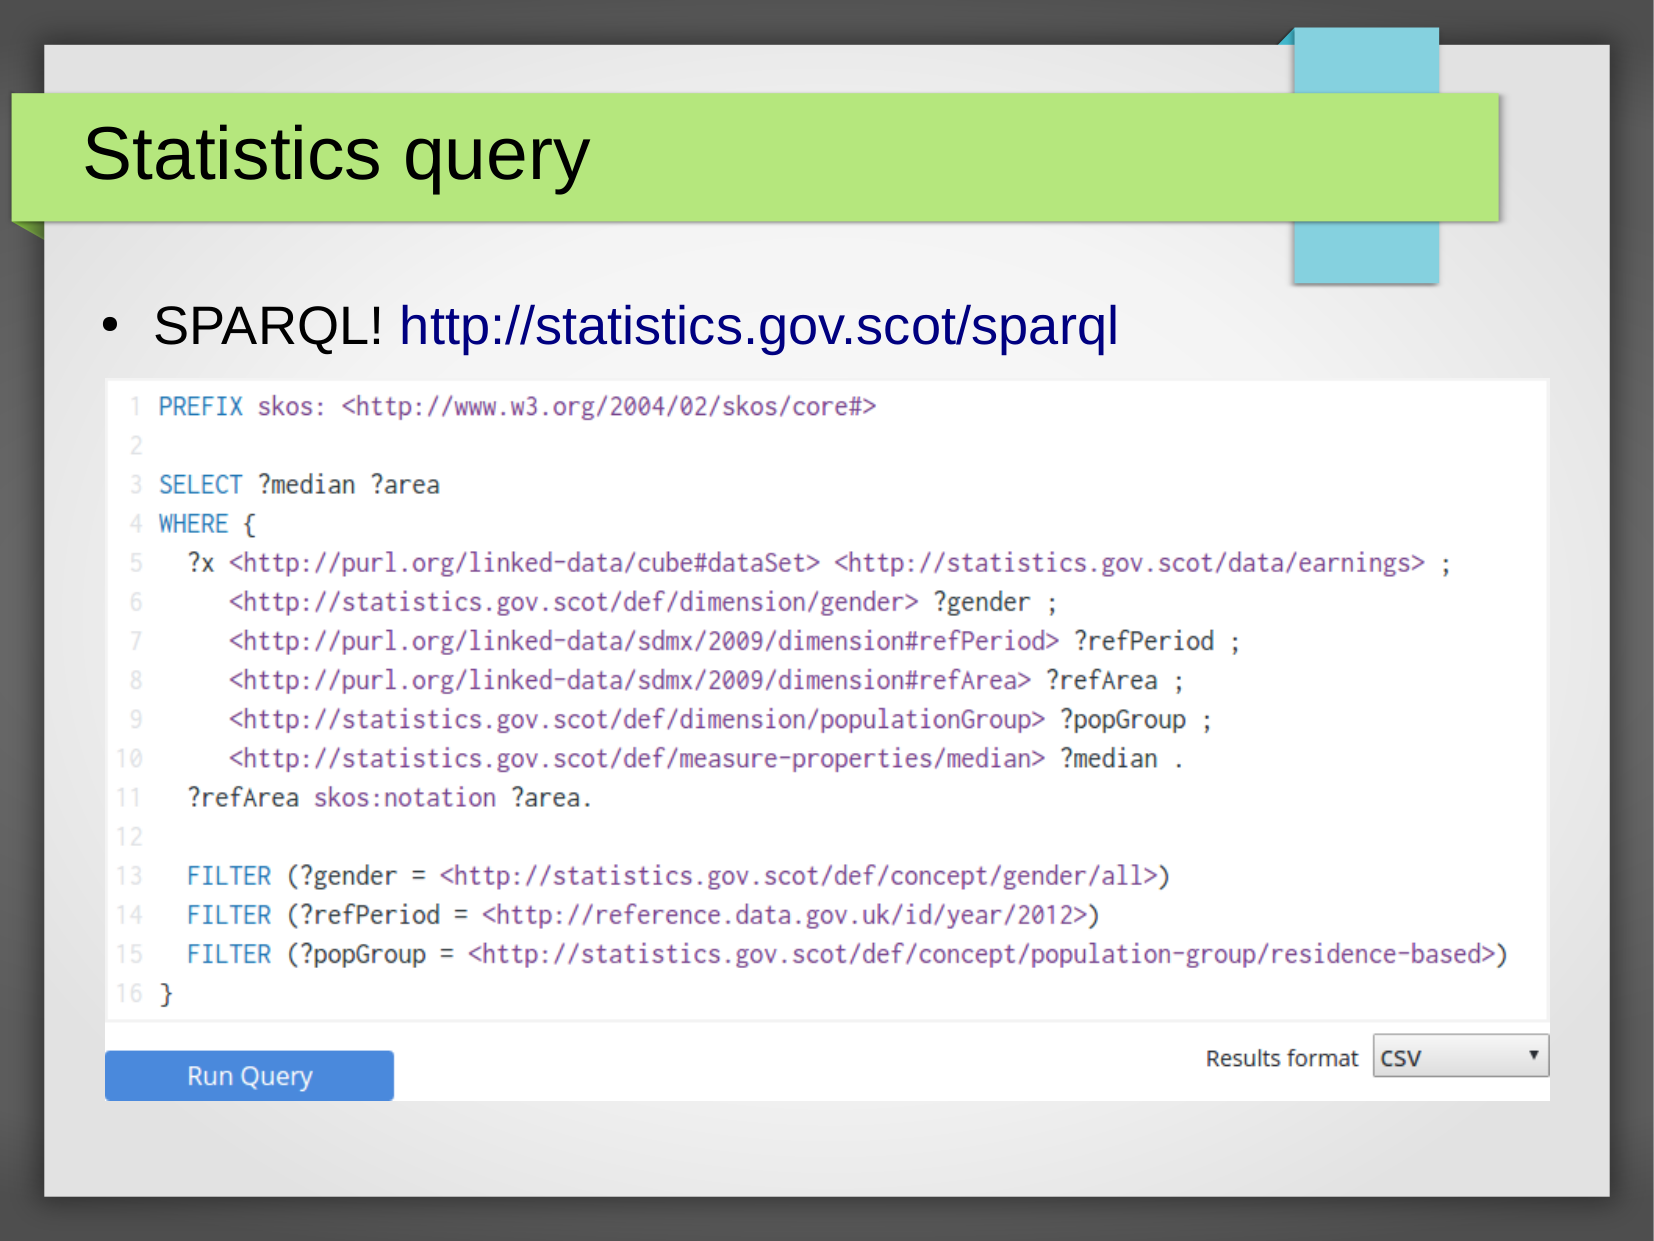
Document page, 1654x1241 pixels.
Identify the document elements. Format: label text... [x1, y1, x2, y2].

title Statistics query [82, 94, 1264, 213]
picture [0, 0, 1654, 1241]
list SPARQL! http://statistics.gov.scot/sparql [82, 295, 1571, 1015]
